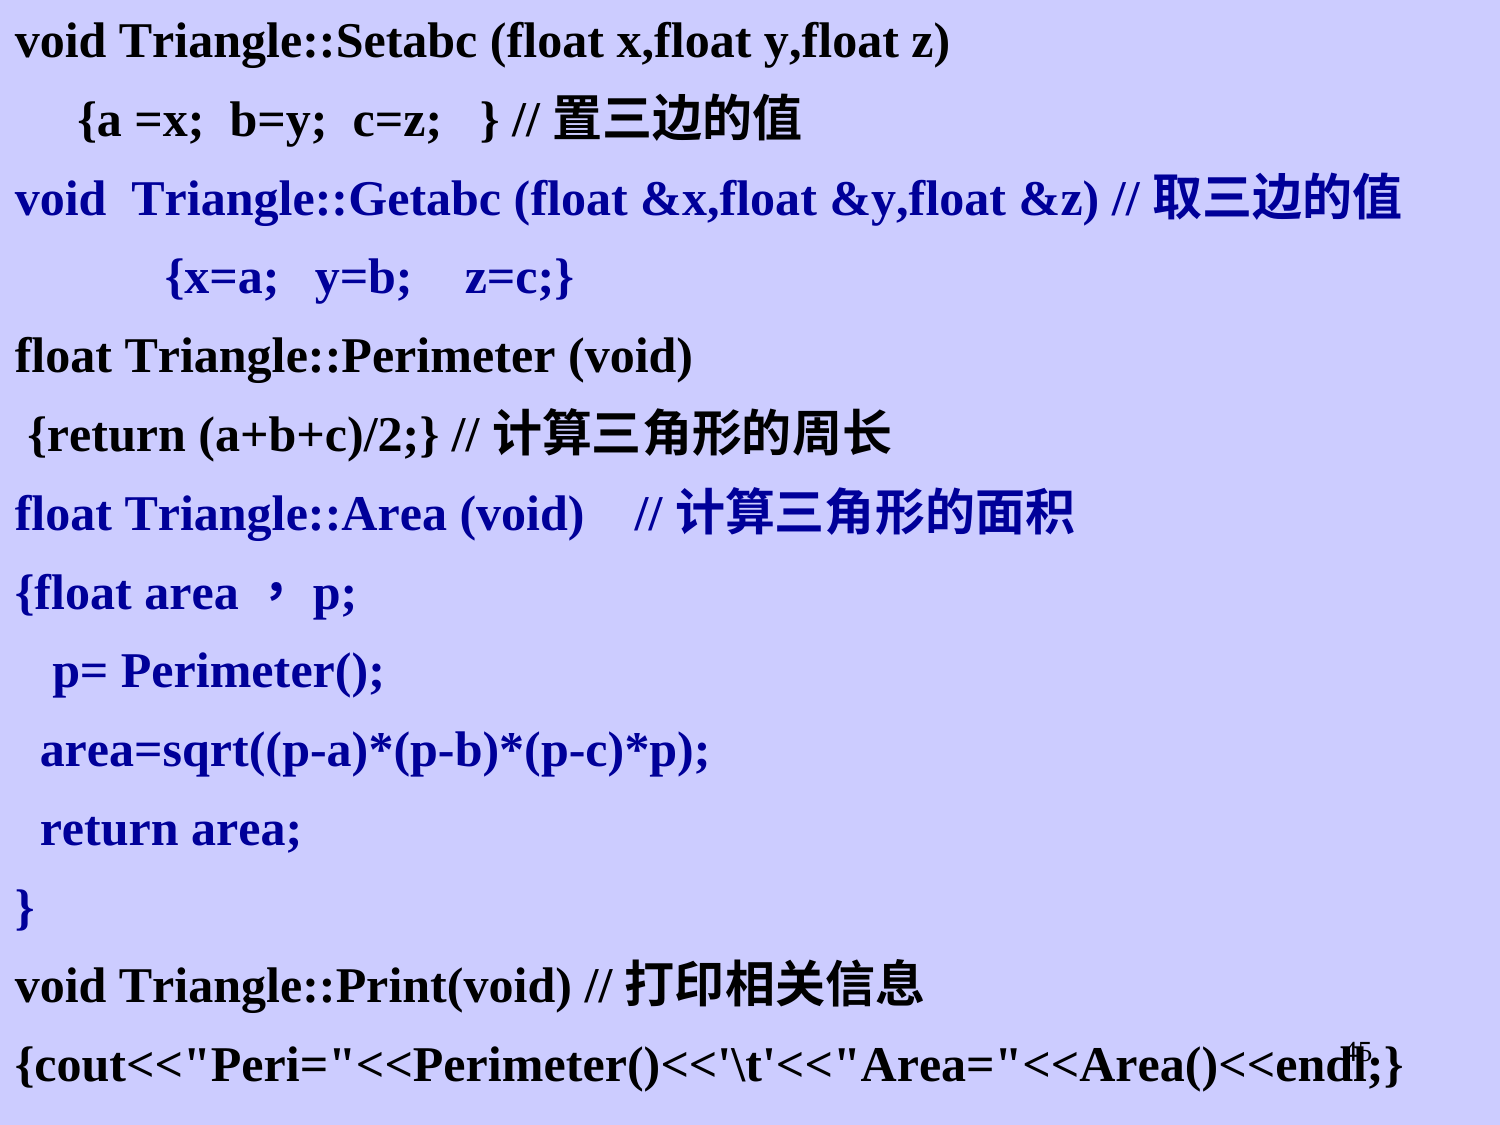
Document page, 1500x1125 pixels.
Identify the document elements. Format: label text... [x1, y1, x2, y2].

text_box void Triangle::Setabc (float x,float y,float z) {a =x; b=y; c=z; } //置三边的值 void Triangle::Getabc (float &x,float &y,float &z) //取三边的值 {x=a; y=b; z=c;} float Triangle::Perimeter (void) {return (a+b+c)/2;} //计算三角形的周长 float Triangle::Area (void) //计算三角形的面积 {float area，p; p= Perimeter(); area=sqrt((p-a)*(p-b)*(p-c)*p); return area; } void Triangle::Print(void) //打印相关信息 {cout<<"Peri="<<Perimeter()<<'\t'<<"Area="<<Area()<<endl;} [0, 0, 1500, 1100]
